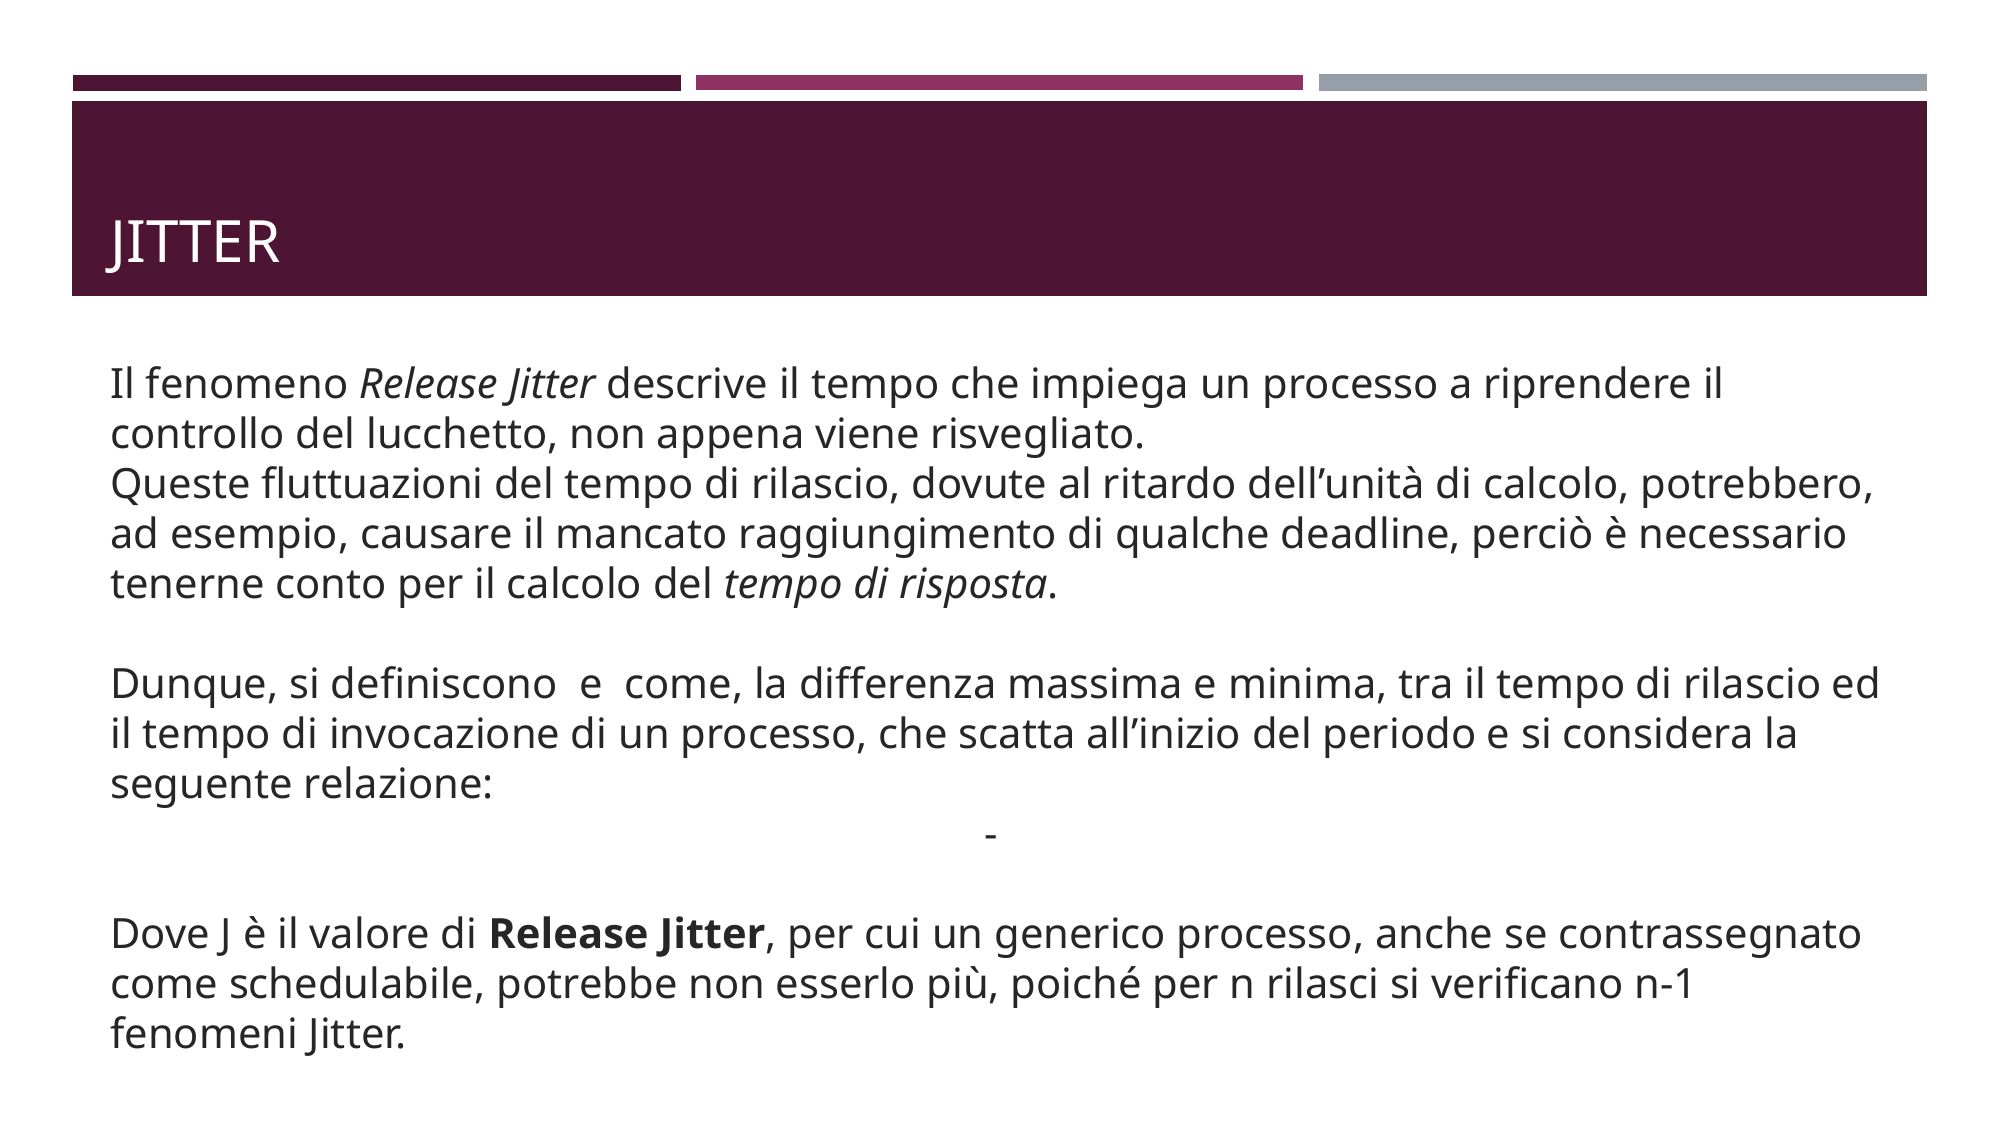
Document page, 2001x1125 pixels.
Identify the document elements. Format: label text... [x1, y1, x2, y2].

title jitter [95, 115, 1905, 282]
text_box Il fenomeno Release Jitter descrive il tempo che impiega un processo a riprendere il controllo del lucchetto, non appena viene risvegliato. Queste fluttuazioni del tempo di rilascio, dovute al ritardo dell’unità di calcolo, potrebbero, ad esempio, causare il mancato raggiungimento di qualche deadline, perciò è necessario tenerne conto per il calcolo del tempo di risposta. Dunque, si definiscono e come, la differenza massima e minima, tra il tempo di rilascio ed il tempo di invocazione di un processo, che scatta all’inizio del periodo e si considera la seguente relazione: - Dove J è il valore di Release Jitter, per cui un generico processo, anche se contrassegnato come schedulabile, potrebbe non esserlo più, poiché per n rilasci si verificano n-1 fenomeni Jitter. [95, 349, 1905, 1075]
